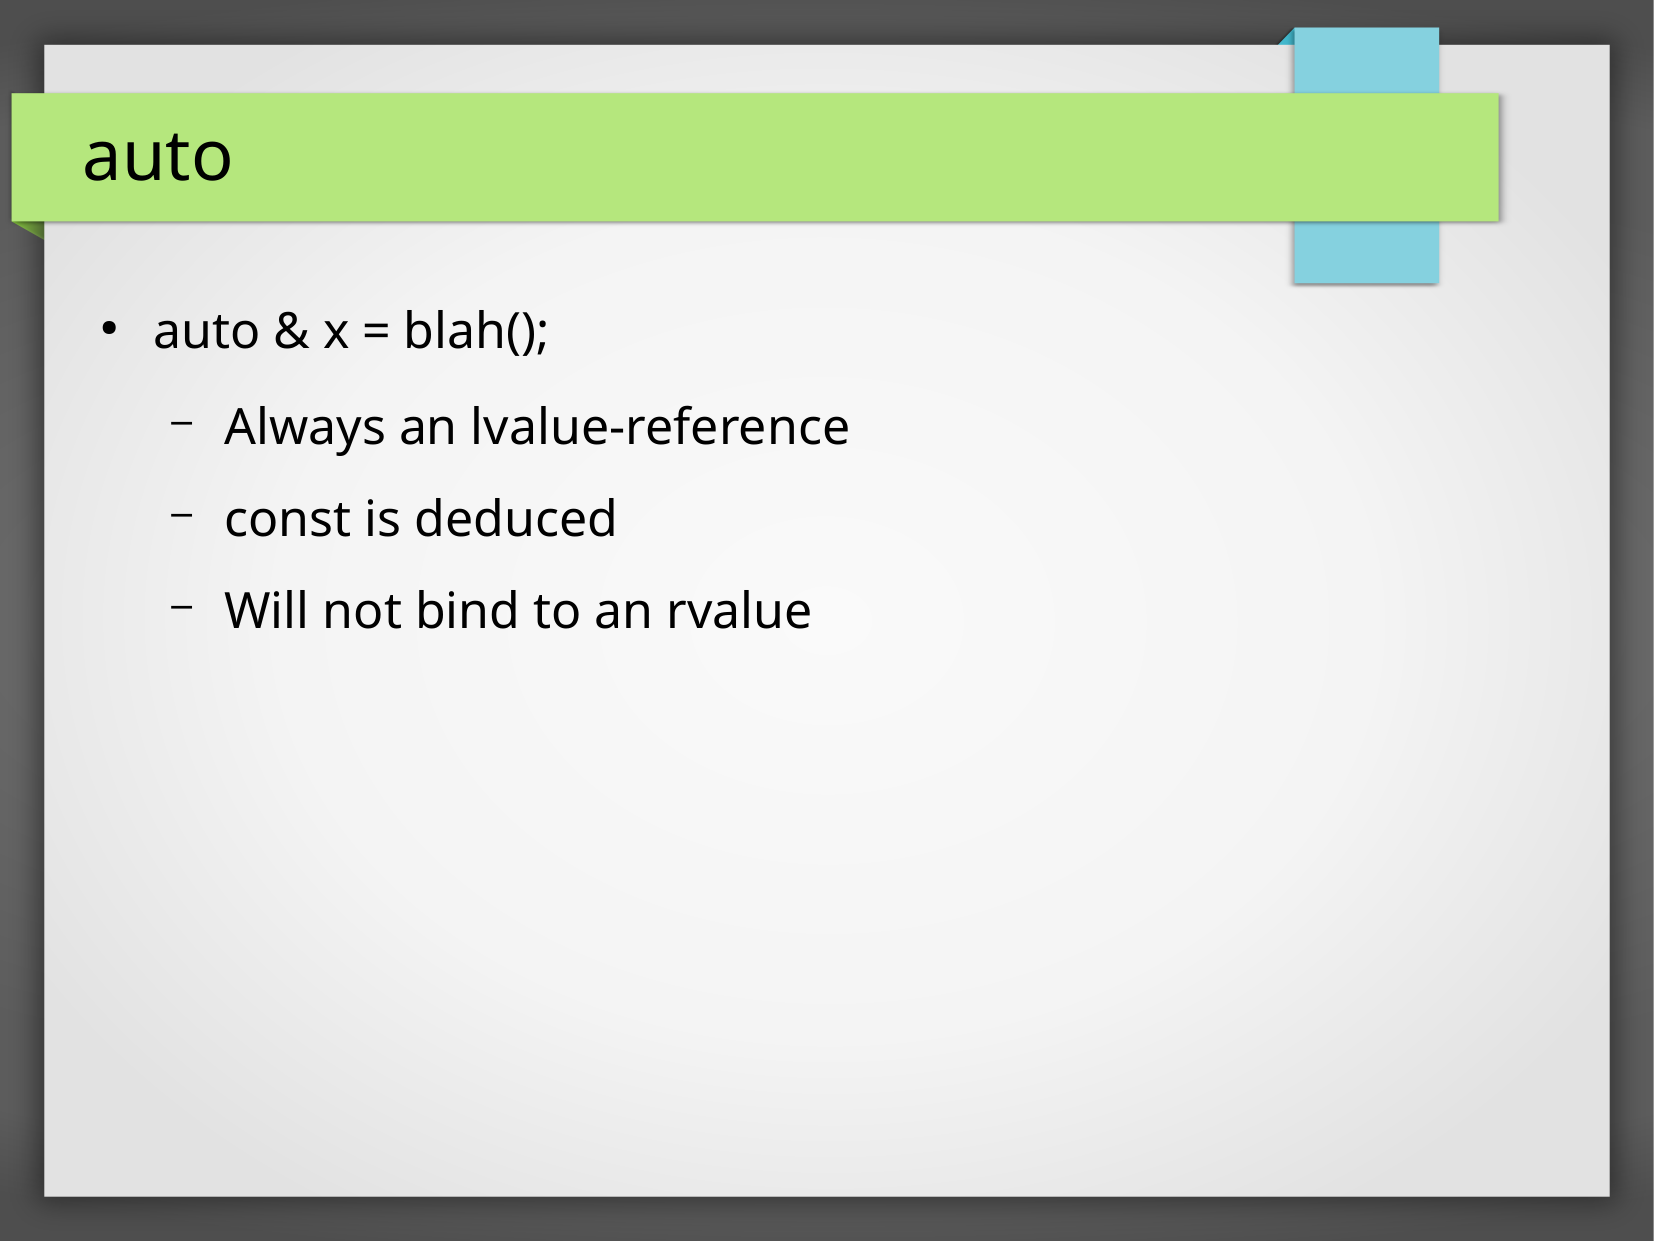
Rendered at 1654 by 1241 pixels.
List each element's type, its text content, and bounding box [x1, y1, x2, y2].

picture [0, 0, 1654, 1241]
title auto [82, 94, 1264, 213]
list auto & x = blah(); Always an lvalue-reference const is deduced Will not bind to an rvalue [82, 295, 1571, 1015]
